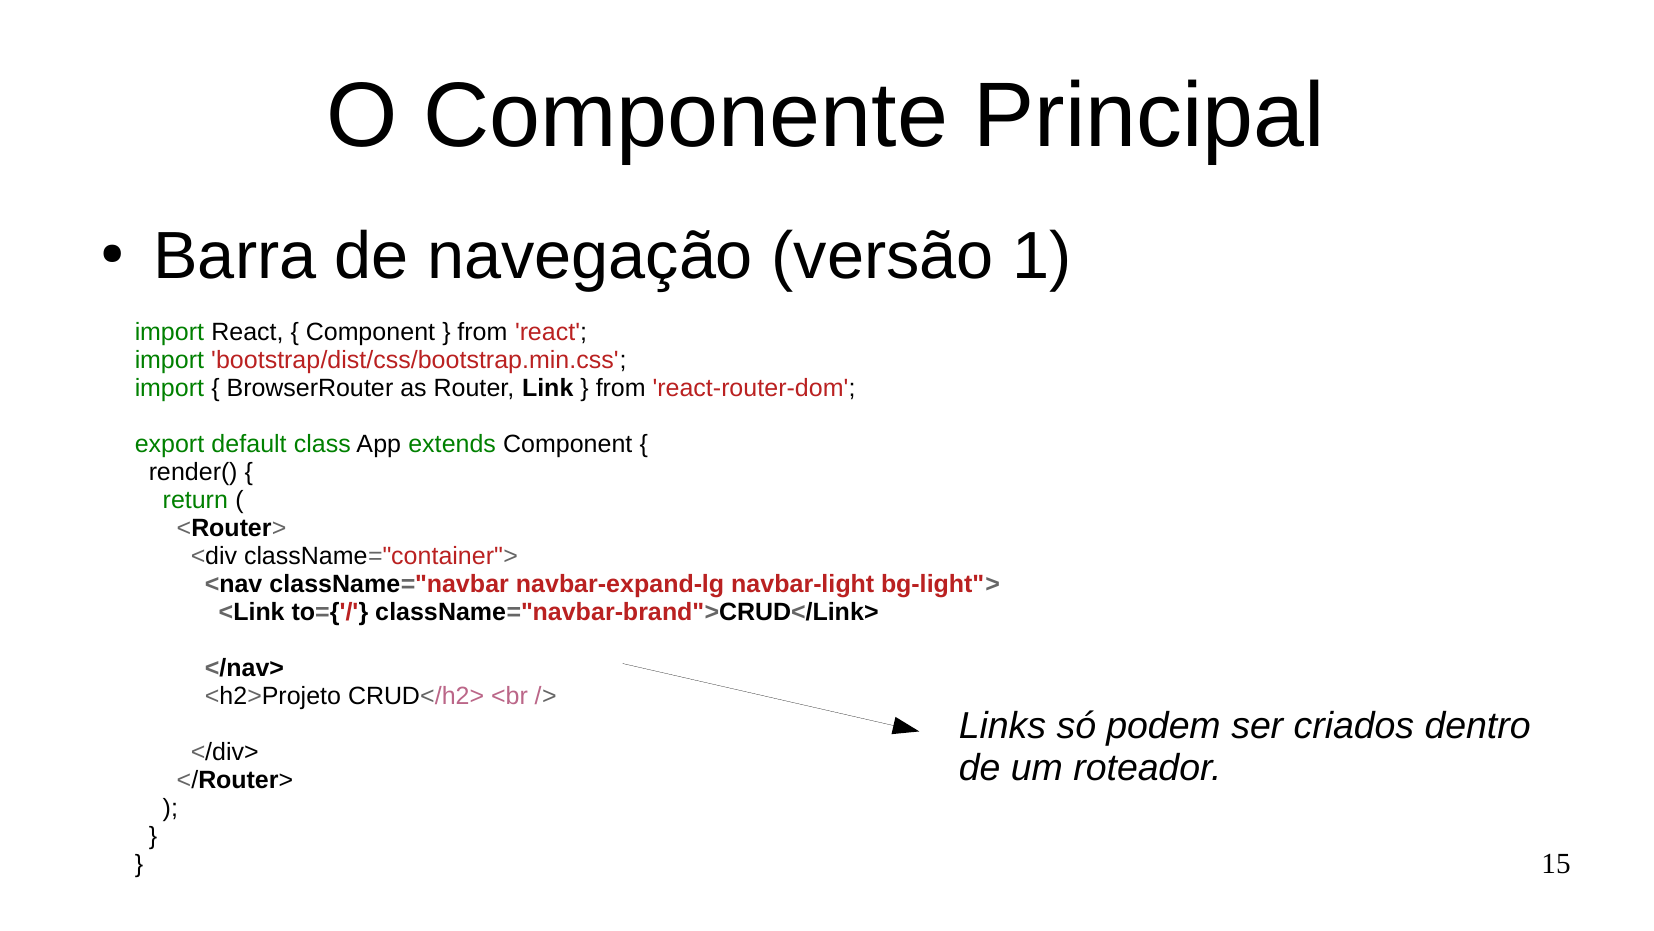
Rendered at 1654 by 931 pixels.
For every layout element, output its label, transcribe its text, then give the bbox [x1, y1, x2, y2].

list Barra de navegação (versão 1) [82, 217, 1571, 758]
title O Componente Principal [82, 37, 1571, 193]
text_box import React, { Component } from 'react'; import 'bootstrap/dist/css/bootstrap.min.css'; import { BrowserRouter as Router, Link } from 'react-router-dom'; export default class App extends Component { render() { return ( <Router> <div className="container"> <nav className="navbar navbar-expand-lg navbar-light bg-light"> <Link to={'/'} className="navbar-brand">CRUD</Link> </nav> <h2>Projeto CRUD</h2> <br /> </div> </Router> ); } } [120, 310, 1479, 885]
text_box Links só podem ser criados dentro de um roteador. [944, 697, 1546, 797]
